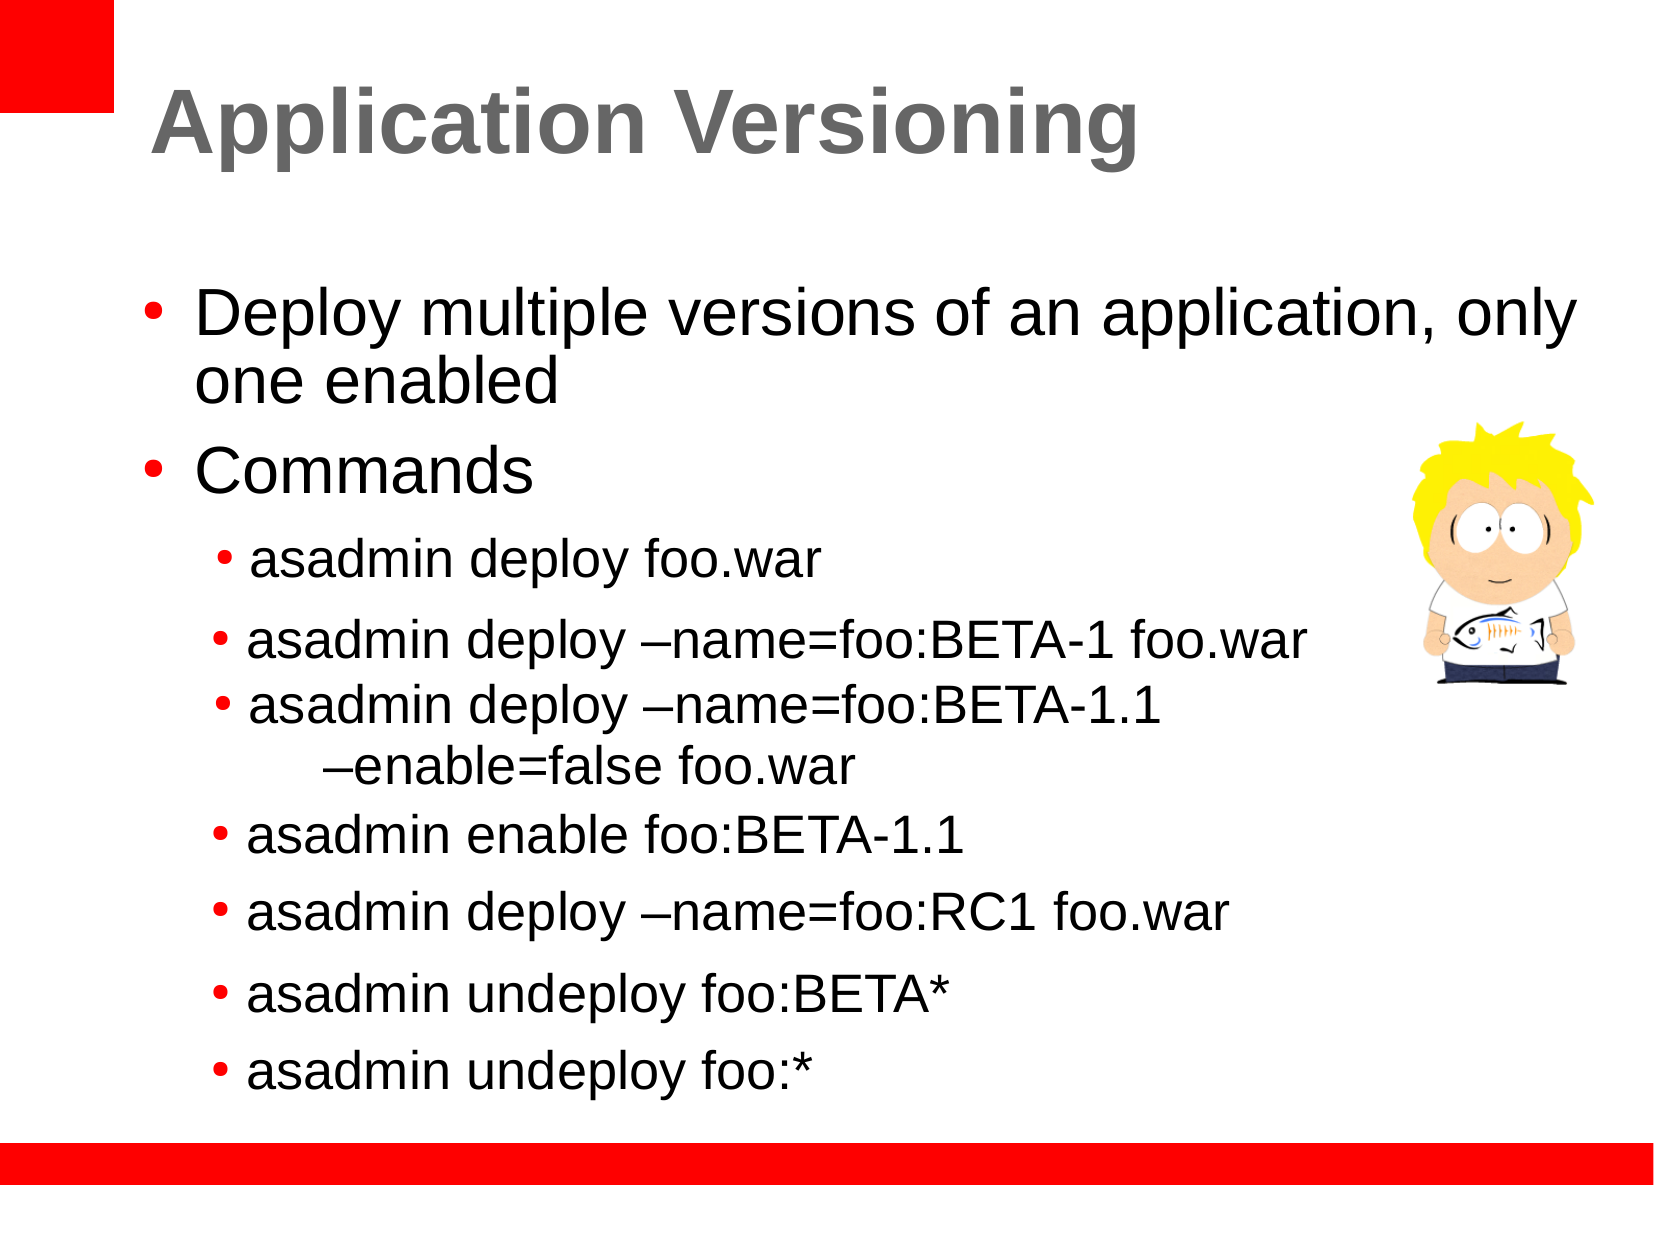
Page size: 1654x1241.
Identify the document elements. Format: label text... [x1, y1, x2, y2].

picture [0, 1143, 1654, 1185]
list Deploy multiple versions of an application, only one enabled Commands [124, 282, 1613, 1124]
title Application Versioning [149, 39, 1595, 204]
text_box asadmin deploy –name=foo:RC1 foo.war [157, 883, 1520, 939]
text_box asadmin deploy foo.war [197, 530, 1387, 587]
text_box asadmin enable foo:BETA-1.1 [157, 806, 1520, 863]
text_box asadmin undeploy foo:BETA* [157, 966, 1520, 1022]
text_box asadmin deploy –name=foo:BETA-1.1 –enable=false foo.war [157, 682, 1520, 788]
picture [0, 0, 114, 113]
text_box asadmin deploy –name=foo:BETA-1 foo.war [157, 611, 1387, 668]
picture [1387, 411, 1617, 713]
text_box asadmin undeploy foo:* [157, 1043, 1520, 1099]
